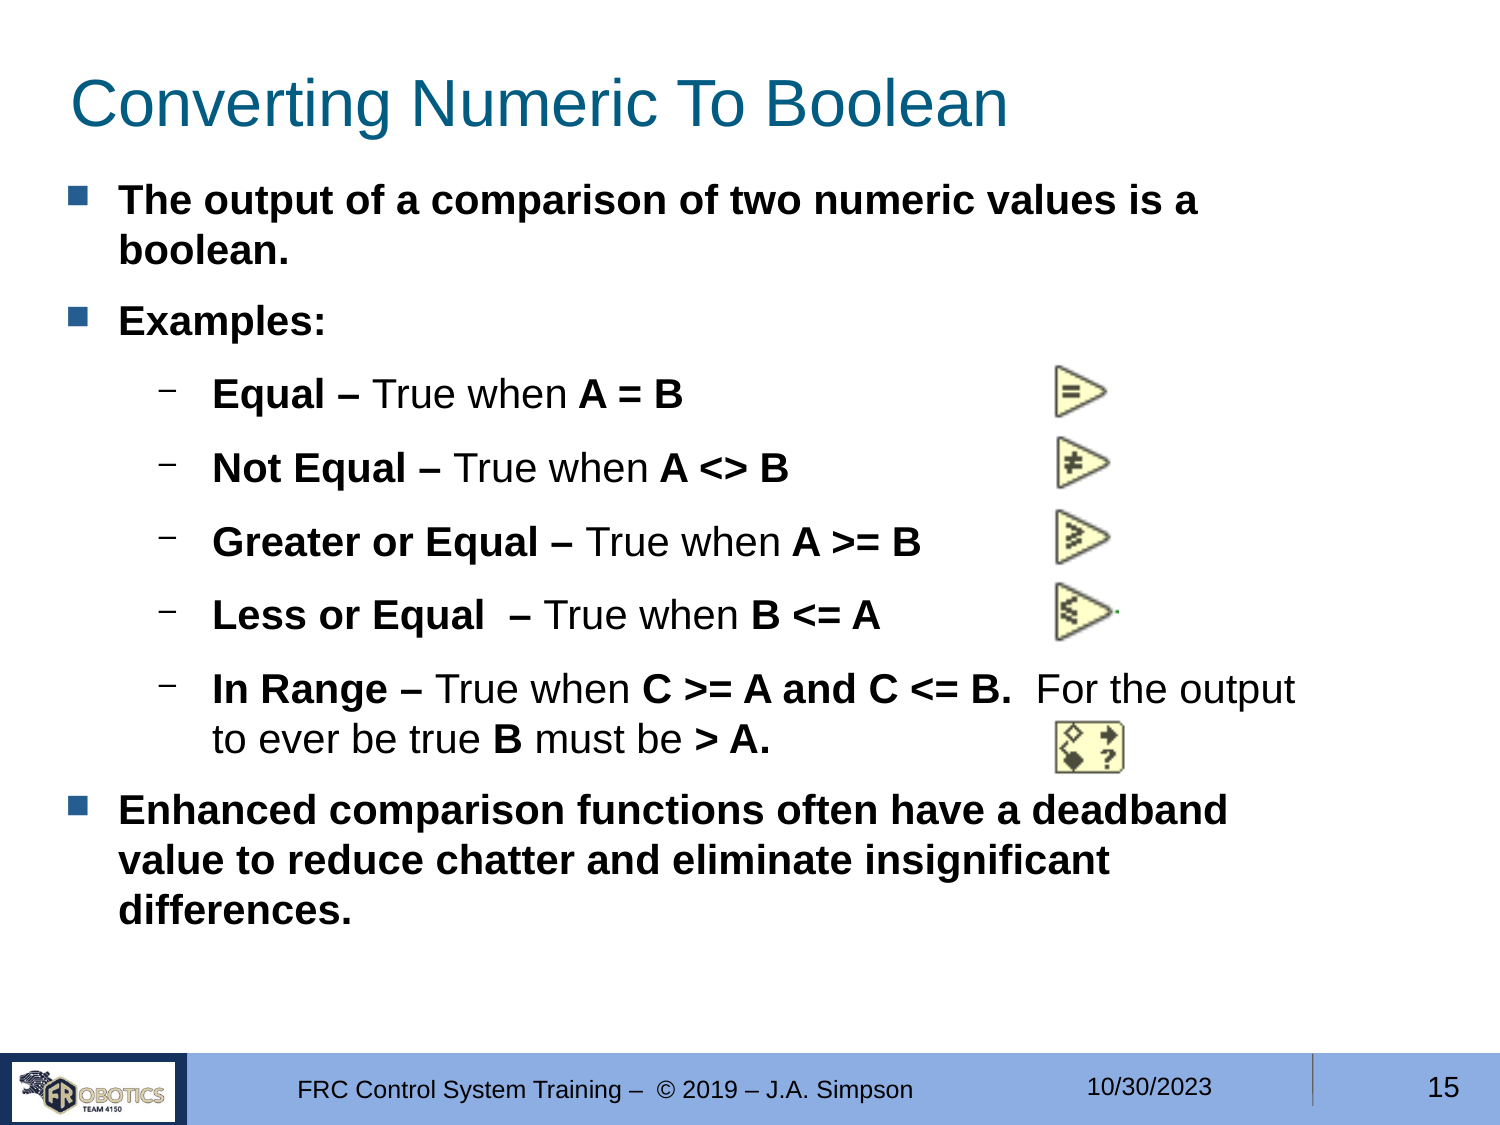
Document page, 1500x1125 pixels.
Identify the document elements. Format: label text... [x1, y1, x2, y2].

slide_number <number> [1337, 1072, 1475, 1100]
picture [12, 1062, 175, 1122]
footer FRC Control System Training – © 2019 – J.A. Simpson [225, 1074, 988, 1103]
picture [1048, 578, 1119, 650]
slide_number 10/30/2023 [1012, 1071, 1288, 1100]
title Converting Numeric To Boolean [55, 52, 1443, 149]
picture [1041, 349, 1125, 573]
picture [1047, 715, 1138, 786]
list The output of a comparison of two numeric values is a boolean. Examples: Equal – True when A = B Not Equal – True when A <> B Greater or Equal – True when A >= B Less or Equal – True when B <= A In Range – True when C >= A and C <= B. For the output to ever be true B must be > A. Enhanced comparison functions often have a deadband value to reduce chatter and eliminate insignificant differences. [55, 164, 1340, 976]
